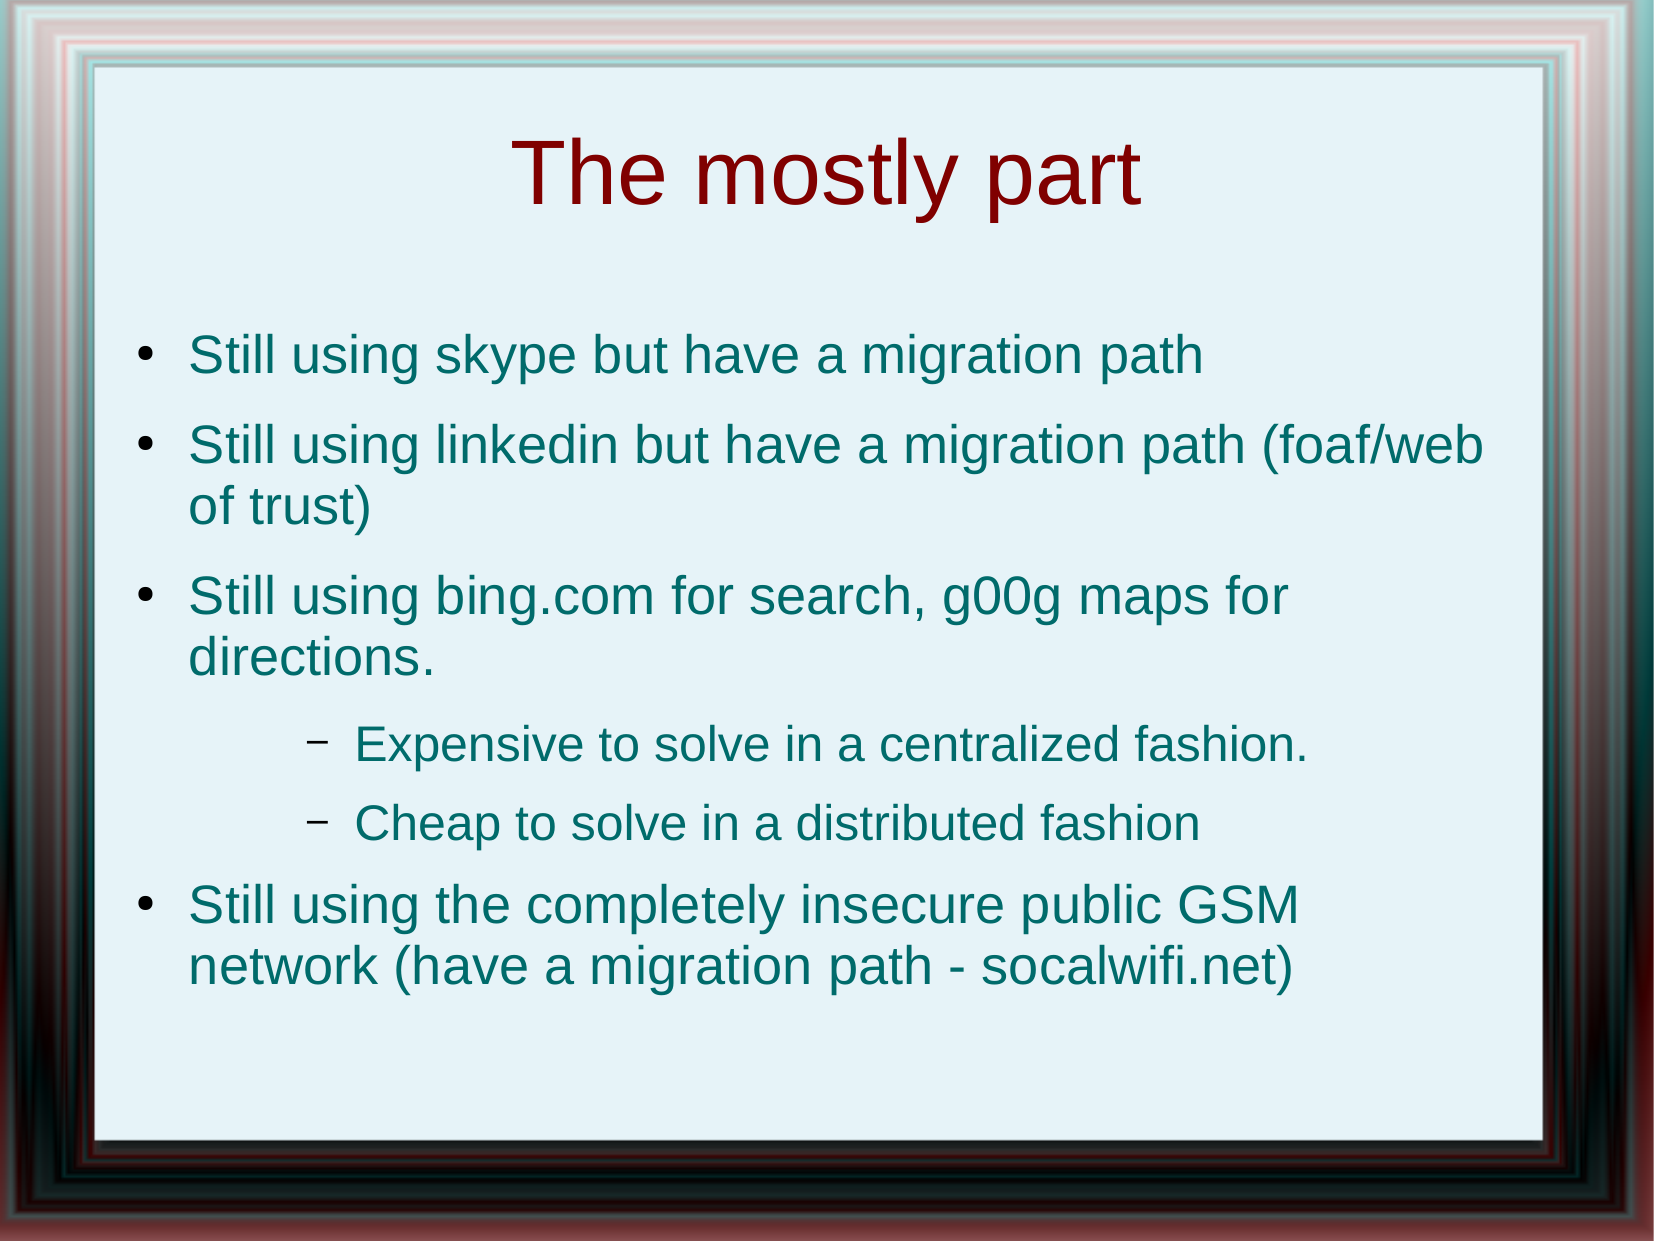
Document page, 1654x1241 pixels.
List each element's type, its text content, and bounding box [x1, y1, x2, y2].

title The mostly part [118, 95, 1536, 250]
list Still using skype but have a migration path Still using linkedin but have a migration path (foaf/web of trust) Still using bing.com for search, g00g maps for directions. Expensive to solve in a centralized fashion. Cheap to solve in a distributed fashion Still using the completely insecure public GSM network (have a migration path - socalwifi.net) [118, 324, 1506, 1129]
picture [0, 0, 1654, 1241]
